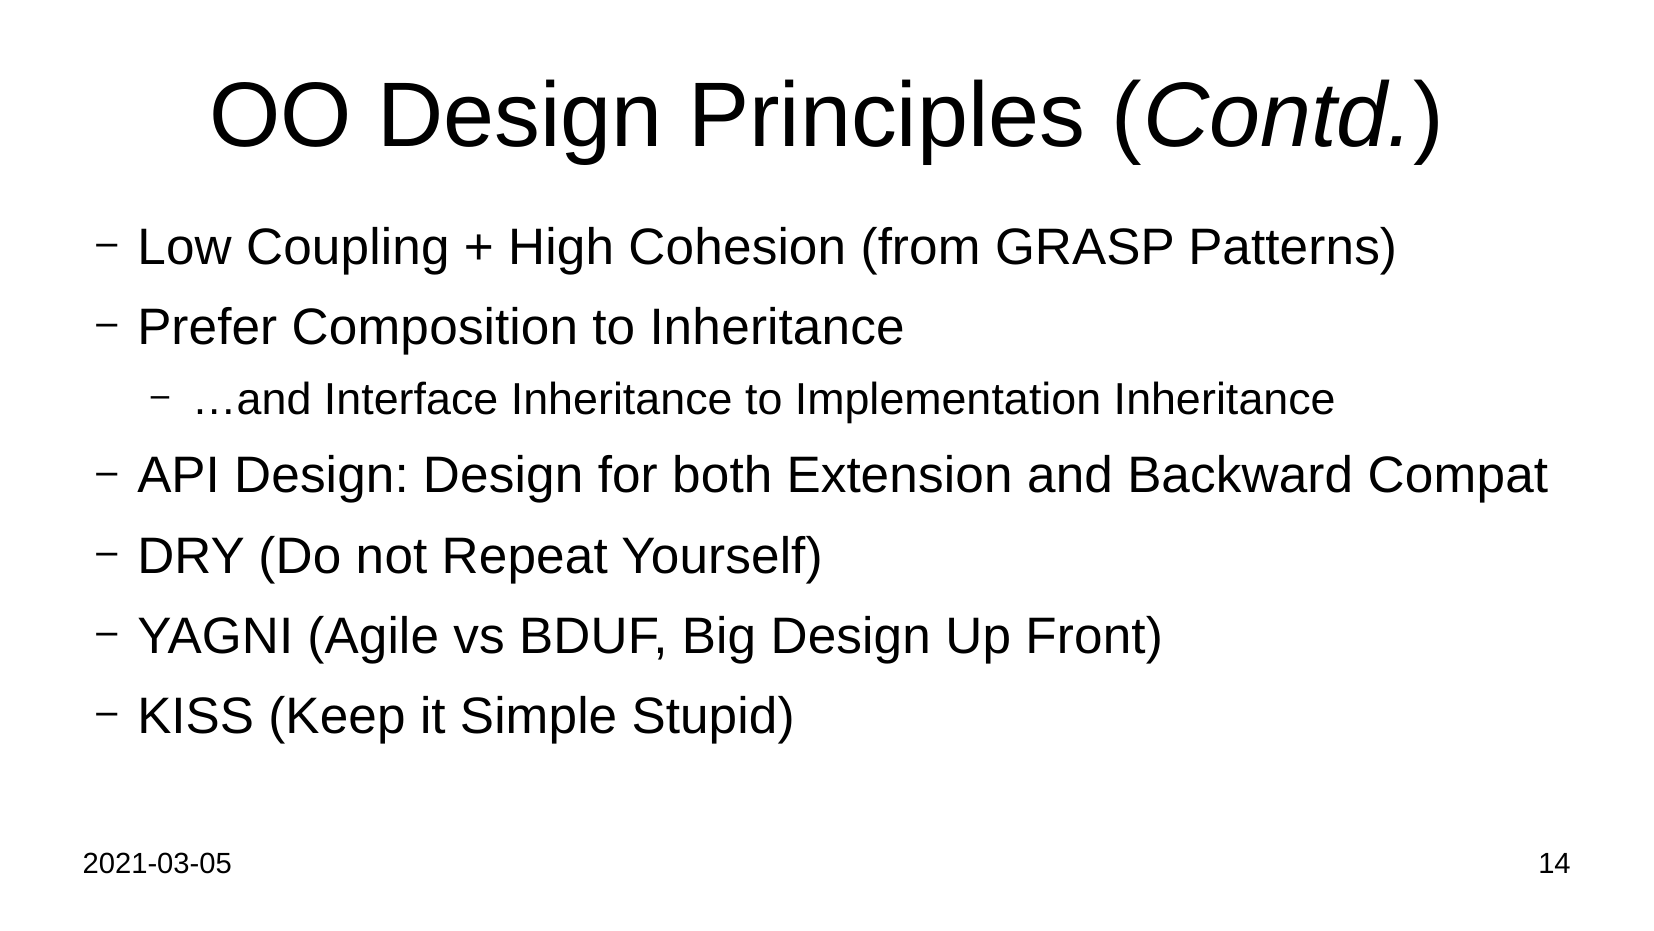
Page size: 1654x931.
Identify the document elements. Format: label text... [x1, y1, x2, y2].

title OO Design Principles (Contd.) [82, 37, 1571, 193]
list Low Coupling + High Cohesion (from GRASP Patterns) Prefer Composition to Inheritance …and Interface Inheritance to Implementation Inheritance API Design: Design for both Extension and Backward Compat DRY (Do not Repeat Yourself) YAGNI (Agile vs BDUF, Big Design Up Front) KISS (Keep it Simple Stupid) [82, 217, 1571, 758]
